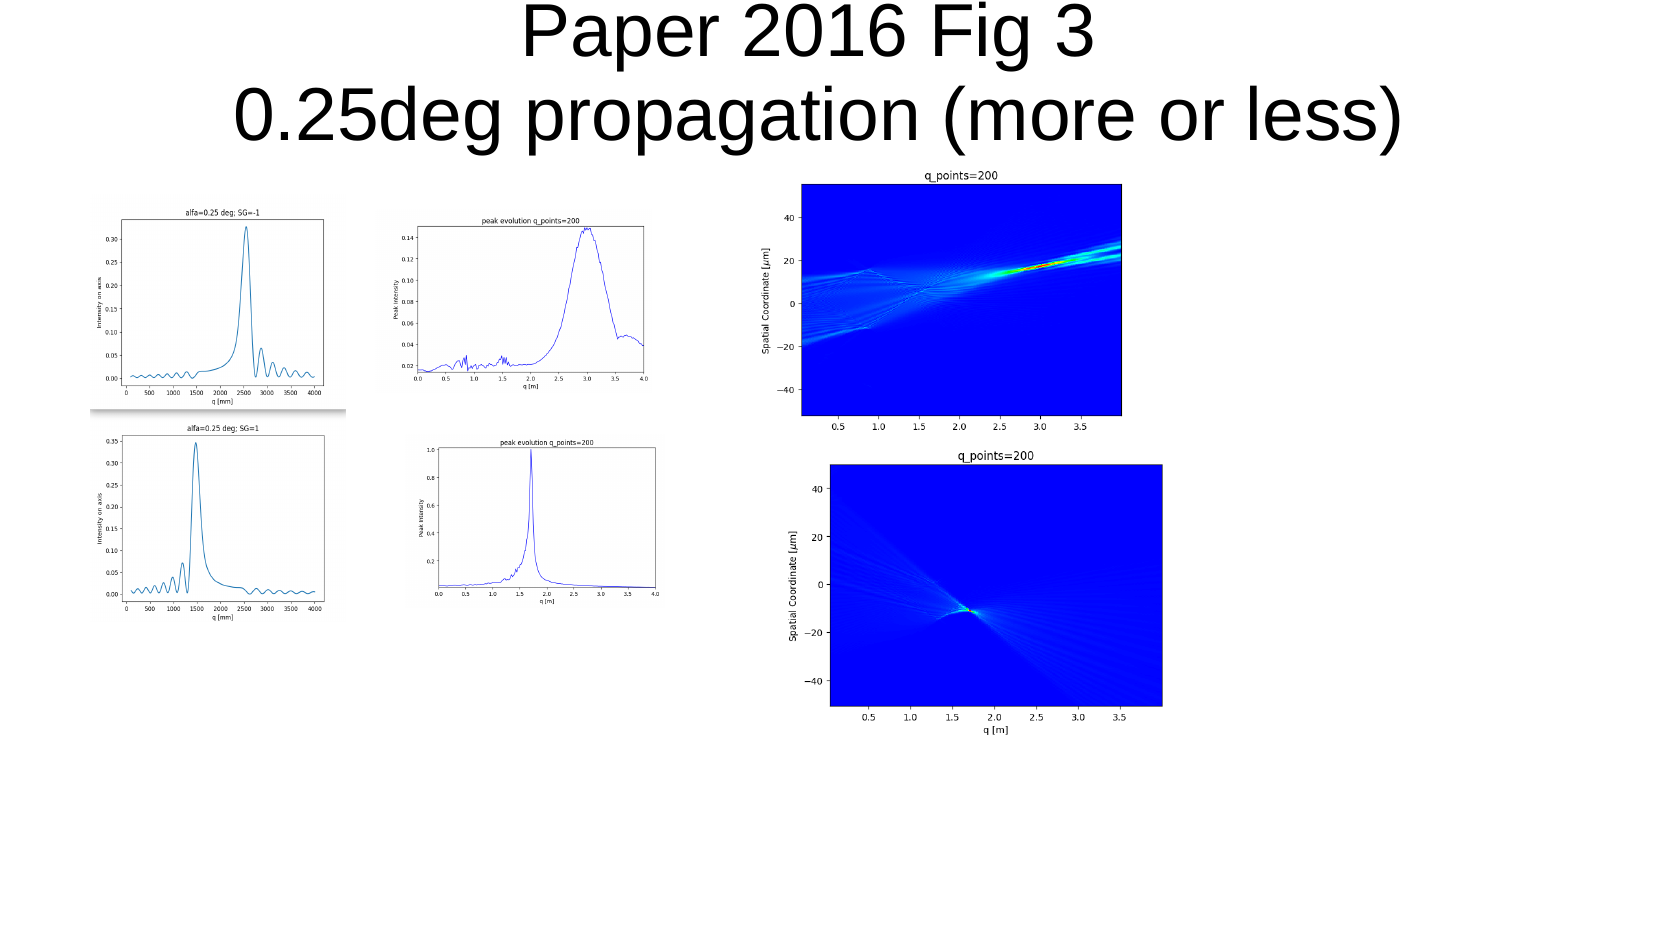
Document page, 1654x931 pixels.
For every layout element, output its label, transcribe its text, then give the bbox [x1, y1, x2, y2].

title Paper 2016 Fig 3 0.25deg propagation (more or less) [75, 0, 1564, 157]
picture [740, 158, 1167, 739]
picture [90, 194, 346, 622]
picture [405, 434, 665, 608]
picture [375, 209, 652, 393]
